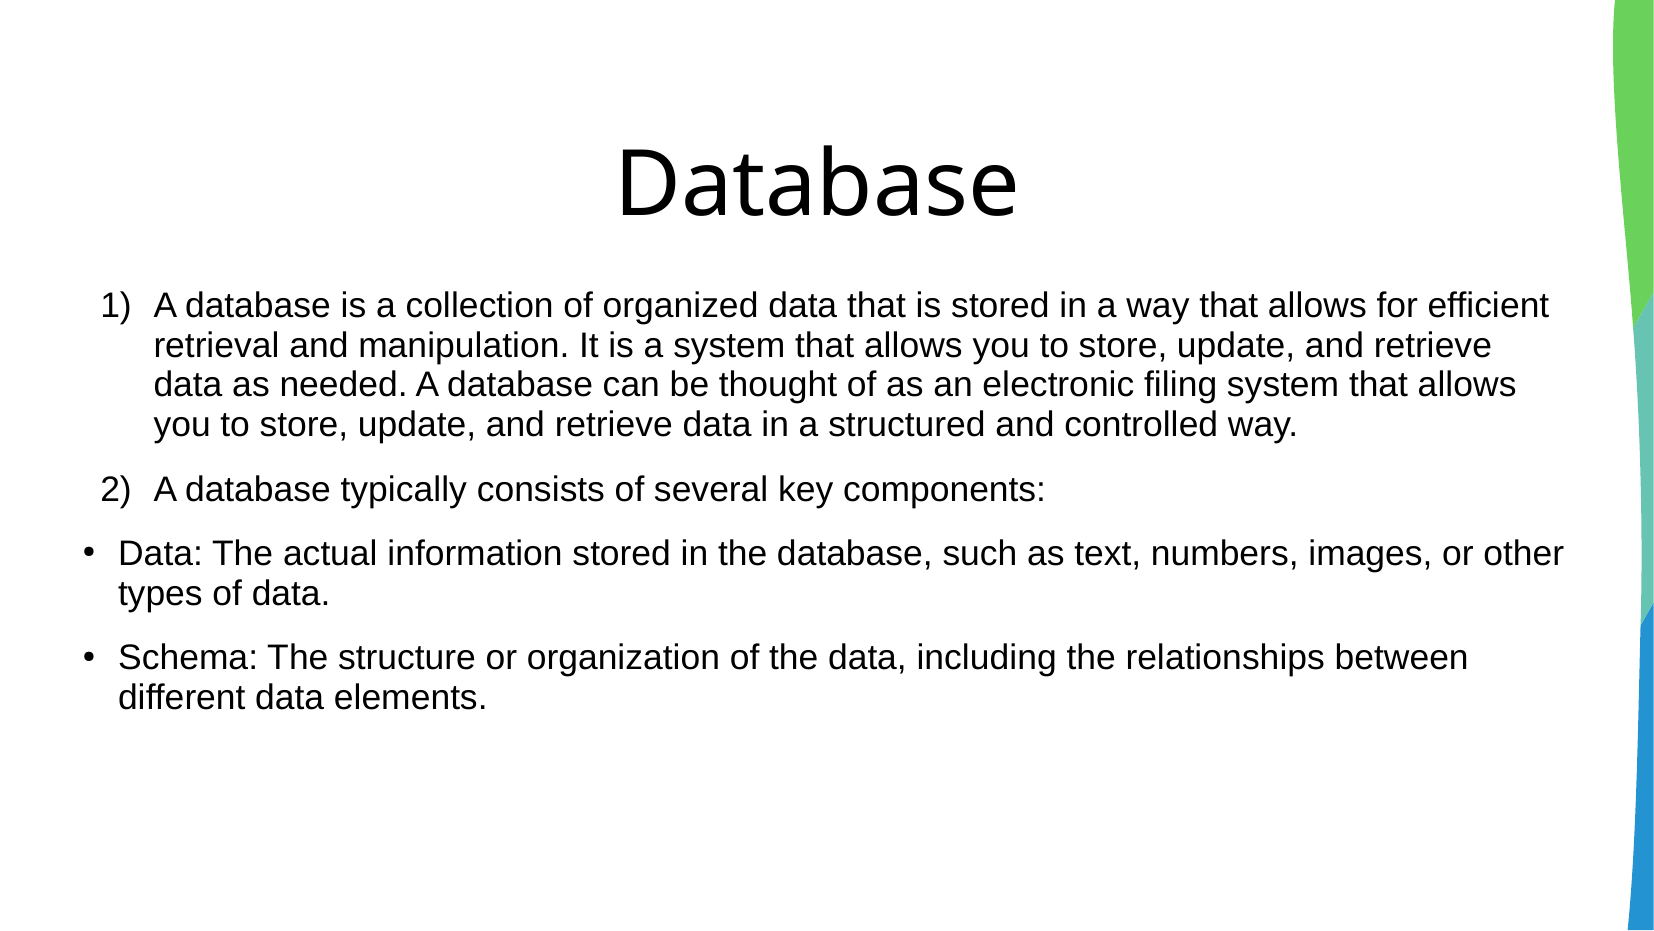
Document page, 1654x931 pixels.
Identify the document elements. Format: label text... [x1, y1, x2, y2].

title Database [105, 102, 1530, 258]
list A database is a collection of organized data that is stored in a way that allows for efficient retrieval and manipulation. It is a system that allows you to store, update, and retrieve data as needed. A database can be thought of as an electronic filing system that allows you to store, update, and retrieve data in a structured and controlled way. A database typically consists of several key components: Data: The actual information stored in the database, such as text, numbers, images, or other types of data. Schema: The structure or organization of the data, including the relationships between different data elements. [82, 285, 1571, 757]
